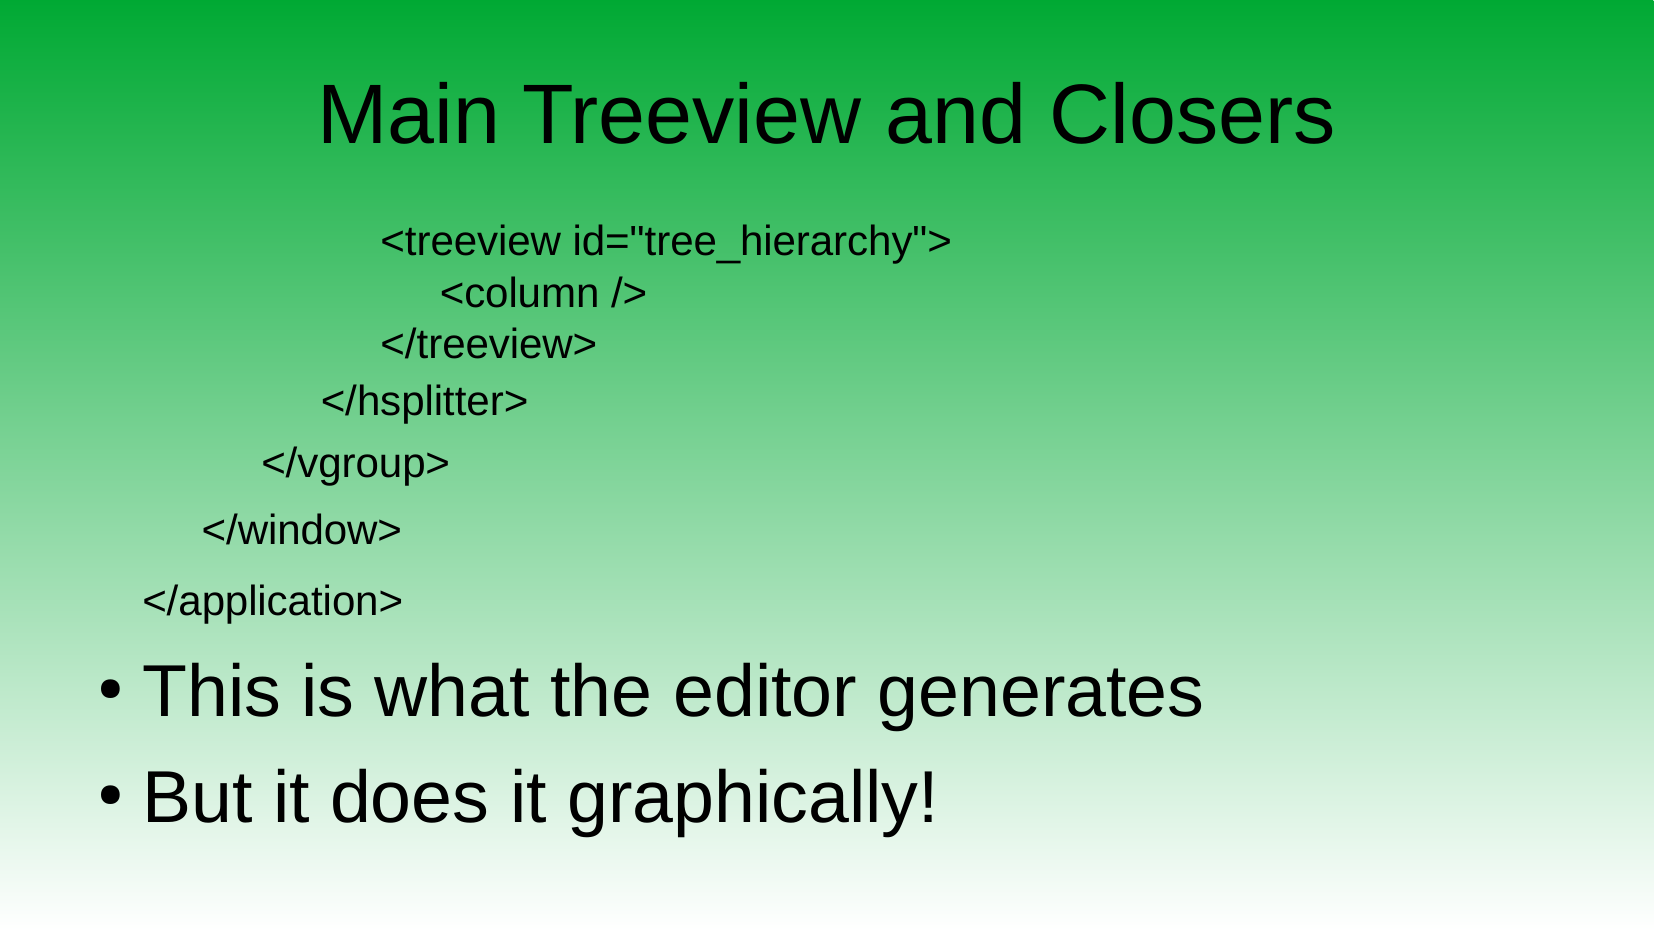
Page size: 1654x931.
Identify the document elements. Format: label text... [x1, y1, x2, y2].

list <treeview id="tree_hierarchy"> <column /> </treeview> </hsplitter> </vgroup> </window> </application> This is what the editor generates But it does it graphically! [82, 217, 1571, 844]
title Main Treeview and Closers [82, 36, 1571, 193]
